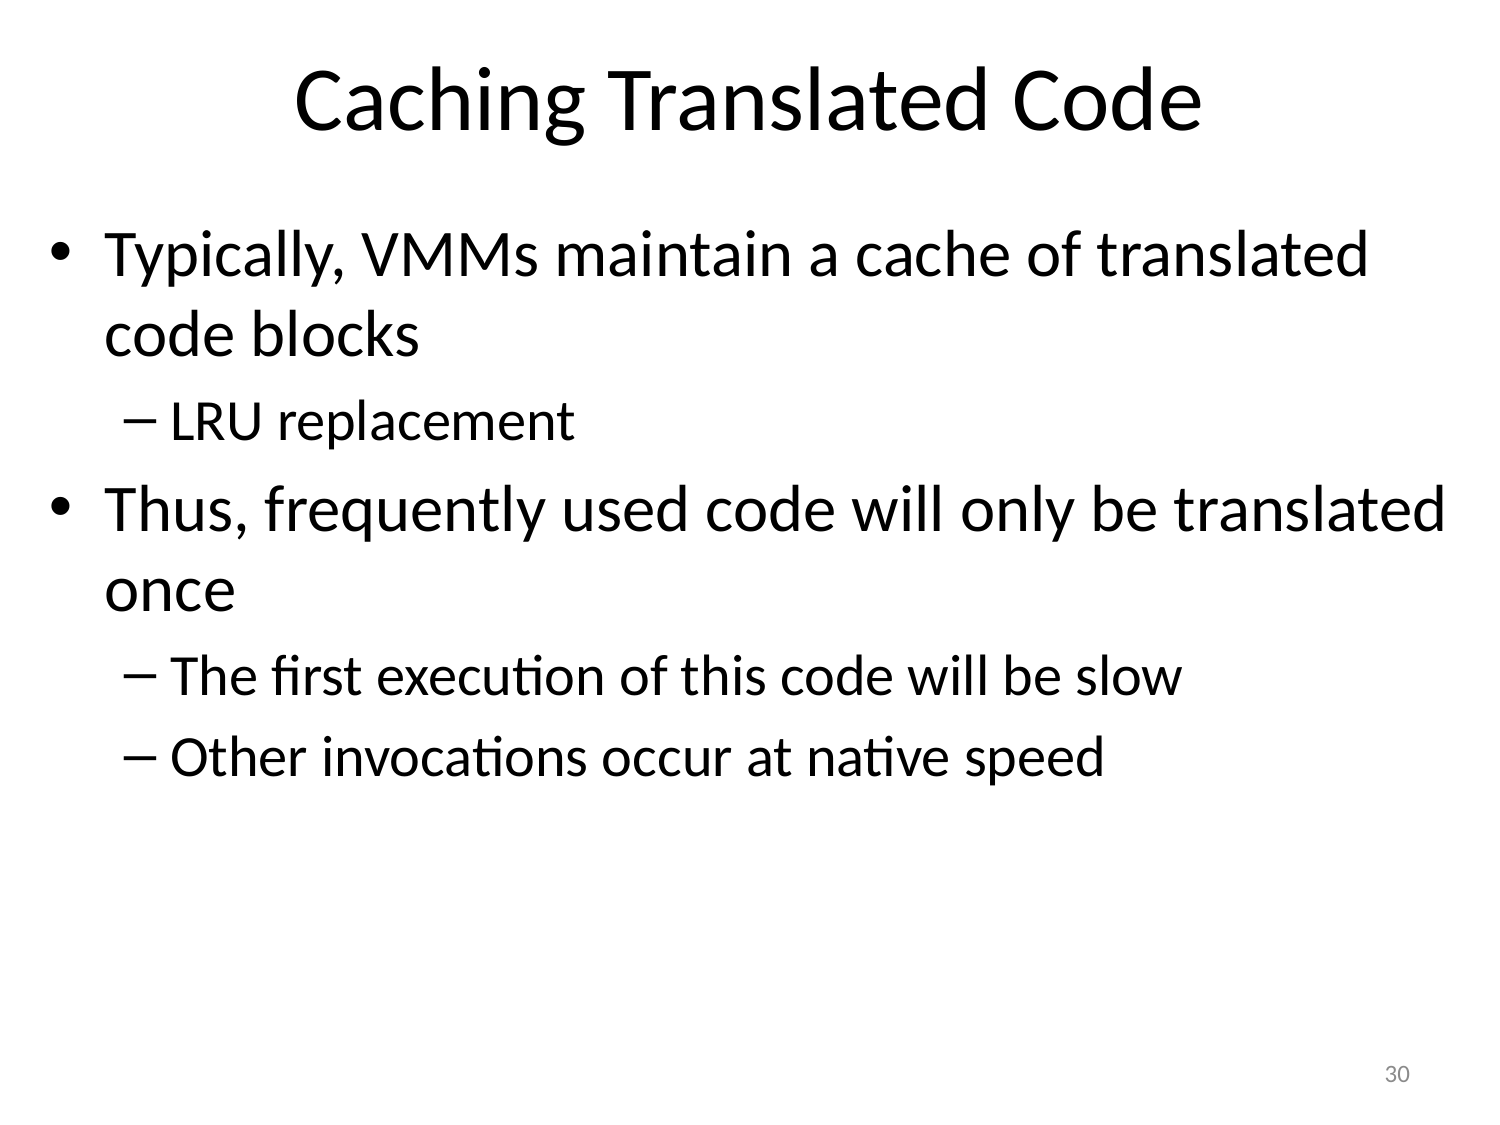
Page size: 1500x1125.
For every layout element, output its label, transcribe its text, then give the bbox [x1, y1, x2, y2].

title Caching Translated Code [75, 0, 1425, 188]
list Typically, VMMs maintain a cache of translated code blocks LRU replacement Thus, frequently used code will only be translated once The first execution of this code will be slow Other invocations occur at native speed [33, 202, 1467, 1041]
slide_number <number> [1074, 1042, 1425, 1103]
